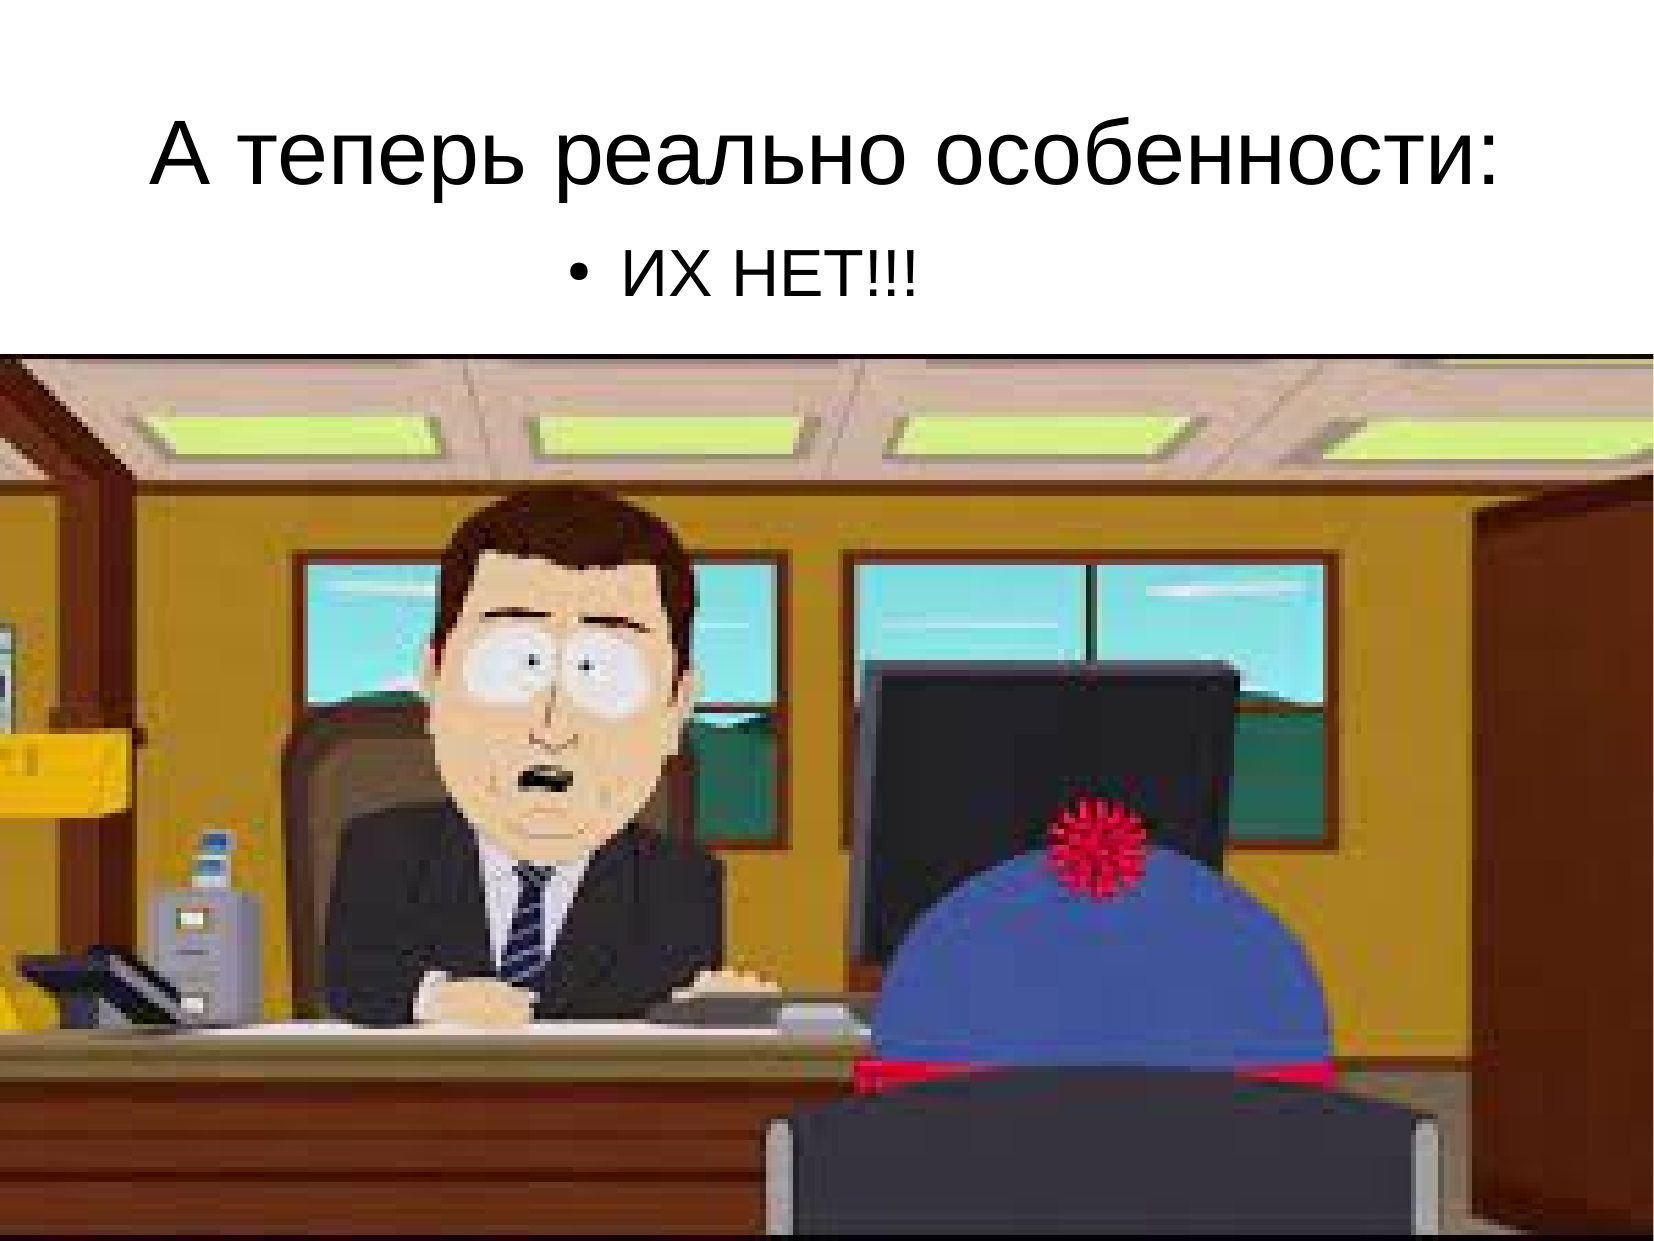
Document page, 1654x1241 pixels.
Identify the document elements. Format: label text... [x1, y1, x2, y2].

list ИХ НЕТ!!! [549, 236, 1654, 354]
picture [0, 354, 1654, 1241]
title А теперь реально особенности: [82, 49, 1571, 257]
